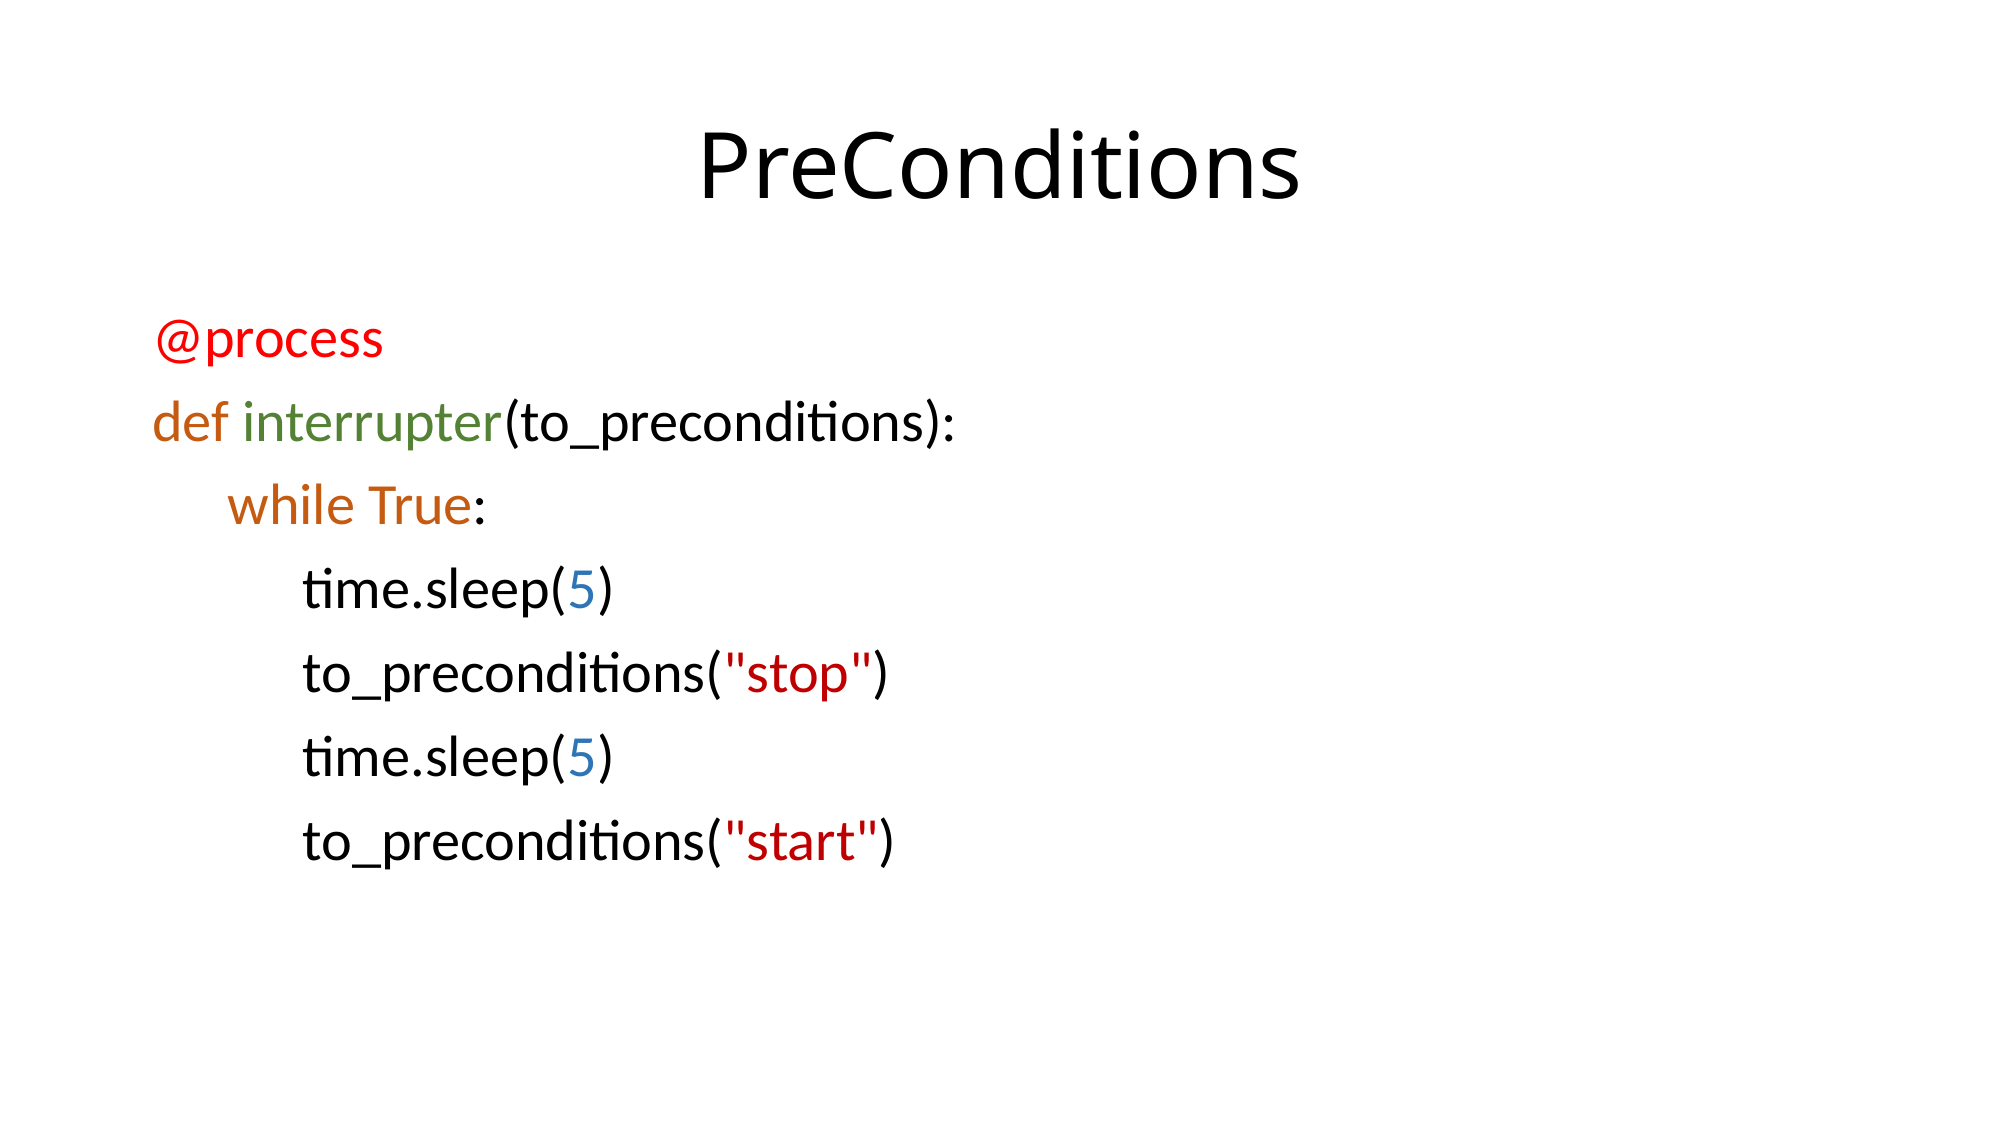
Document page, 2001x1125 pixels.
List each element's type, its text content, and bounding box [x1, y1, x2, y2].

list @process def interrupter(to_preconditions): while True: time.sleep(5) to_preconditions("stop") time.sleep(5) to_preconditions("start") [137, 299, 1863, 1014]
title PreConditions [137, 59, 1863, 278]
